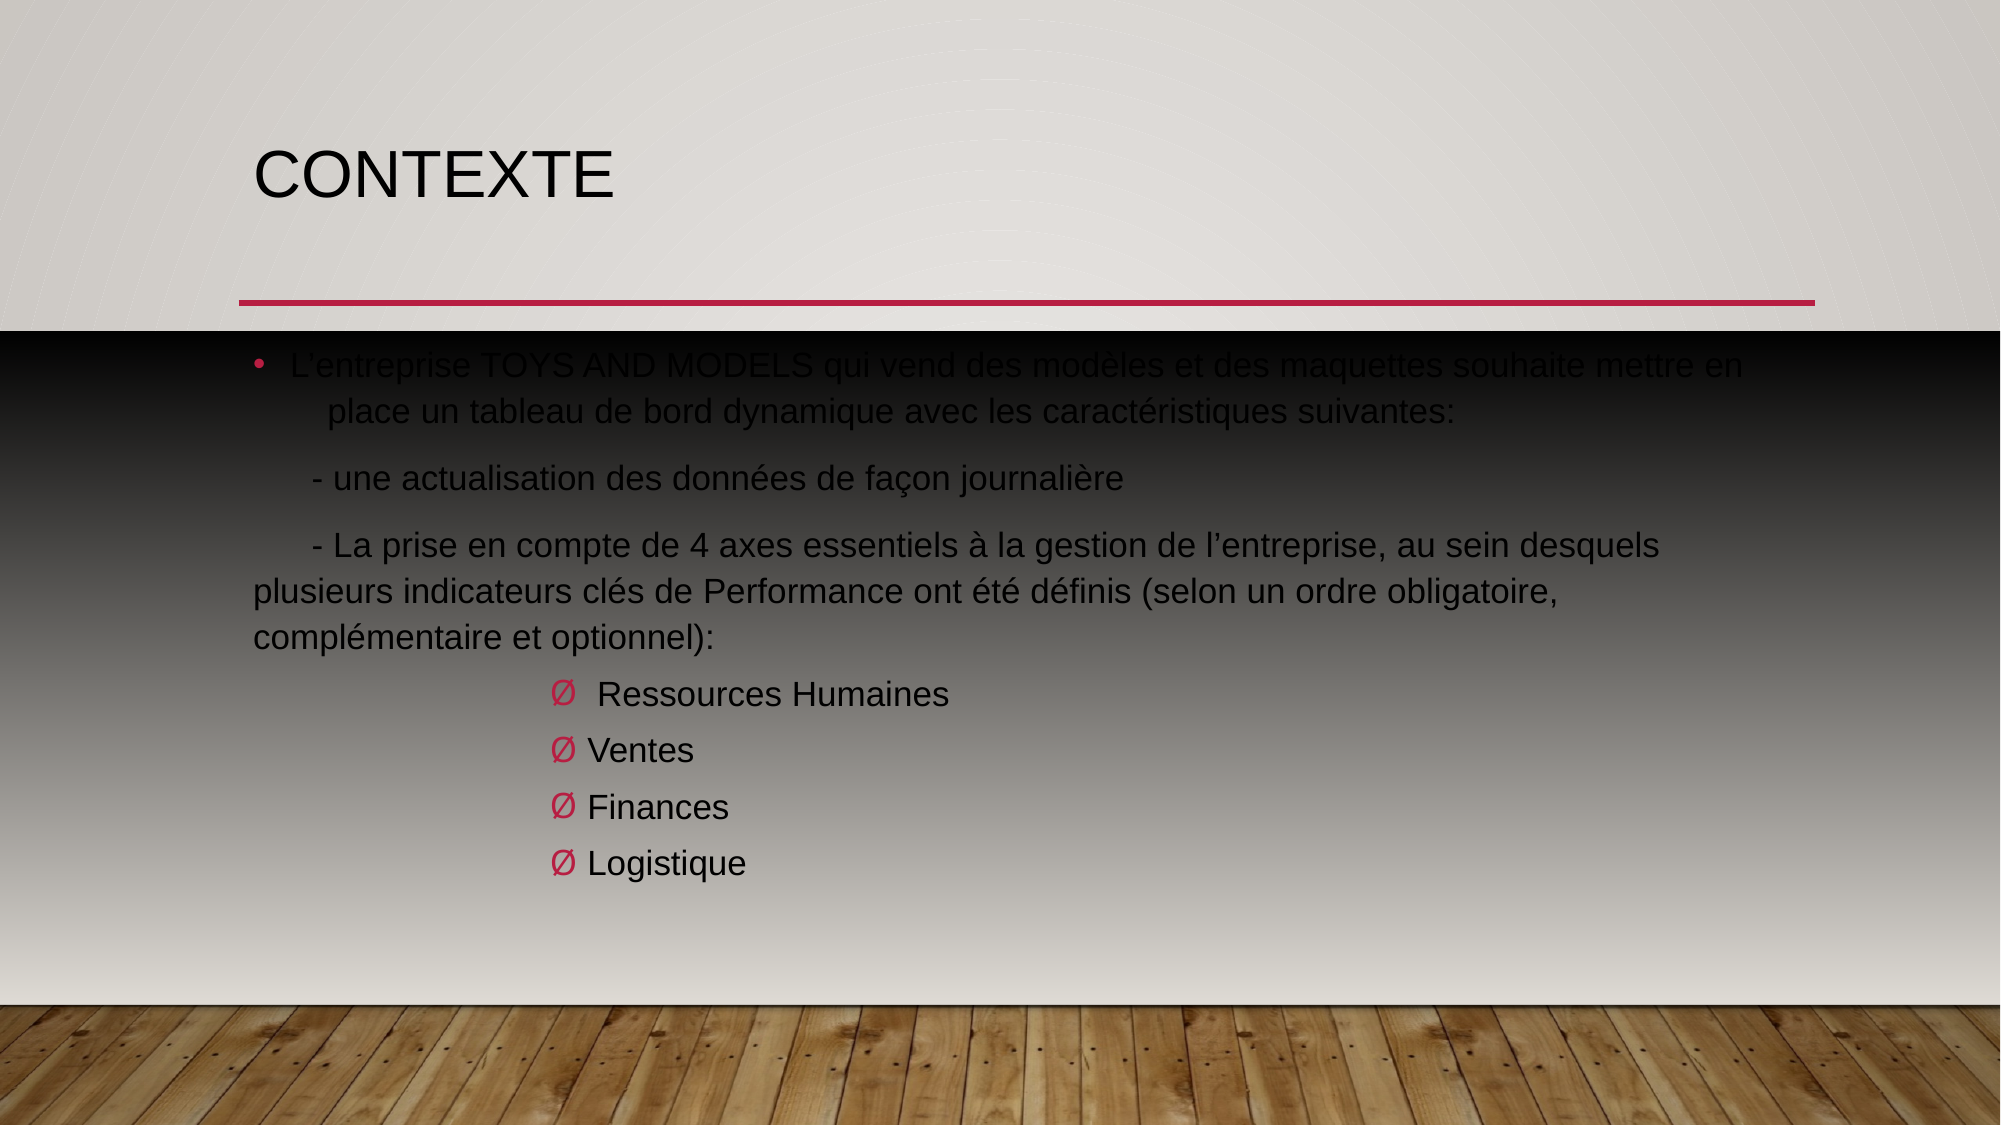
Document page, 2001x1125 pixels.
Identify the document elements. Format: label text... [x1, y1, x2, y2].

title CONTEXTE [238, 131, 1814, 305]
list L’entreprise TOYS AND MODELS qui vend des modèles et des maquettes souhaite mettre en place un tableau de bord dynamique avec les caractéristiques suivantes: - une actualisation des données de façon journalière - La prise en compte de 4 axes essentiels à la gestion de l’entreprise, au sein desquels plusieurs indicateurs clés de Performance ont été définis (selon un ordre obligatoire, complémentaire et optionnel): Ressources Humaines Ventes Finances Logistique [238, 330, 1814, 897]
